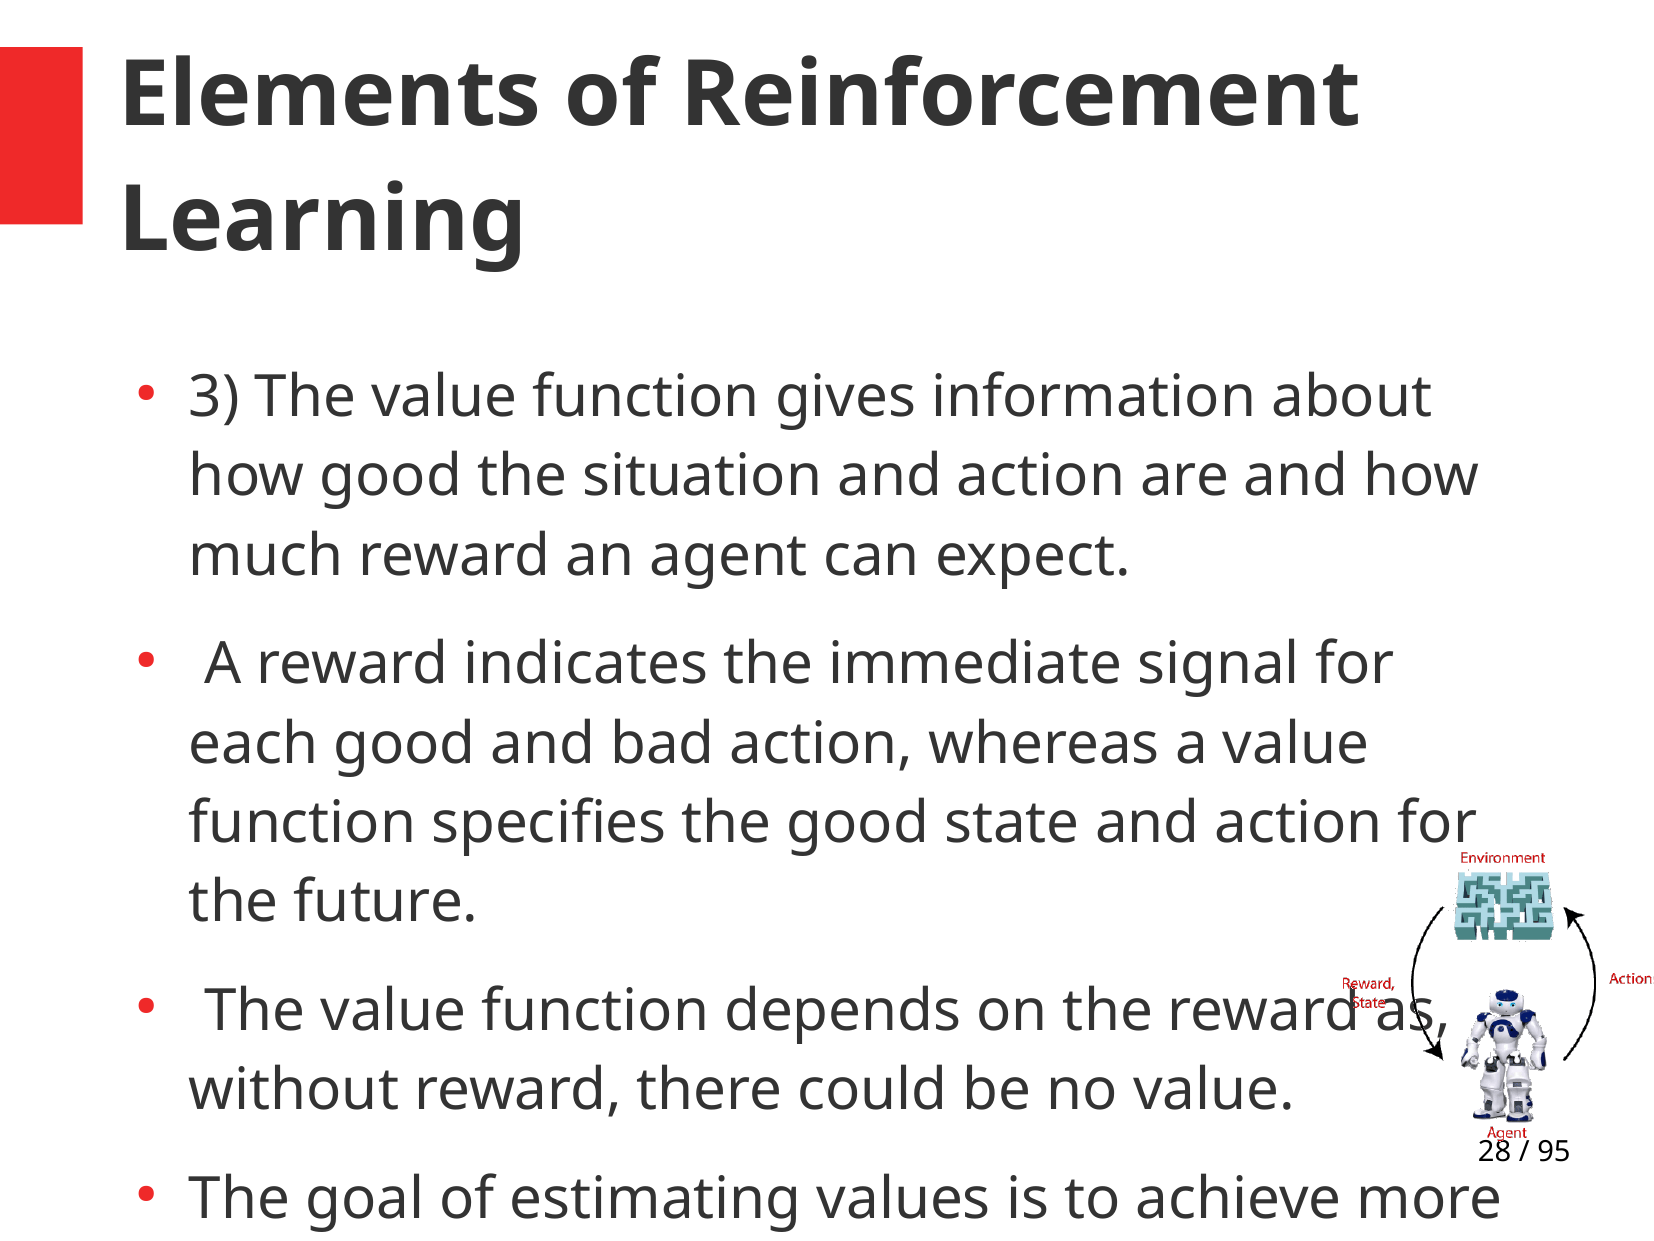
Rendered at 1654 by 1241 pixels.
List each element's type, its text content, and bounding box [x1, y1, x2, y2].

picture [1334, 847, 1654, 1146]
title Elements of Reinforcement Learning [118, 28, 1571, 278]
list 3) The value function gives information about how good the situation and action are and how much reward an agent can expect. A reward indicates the immediate signal for each good and bad action, whereas a value function specifies the good state and action for the future. The value function depends on the reward as, without reward, there could be no value. The goal of estimating values is to achieve more rewards. [118, 354, 1536, 1074]
